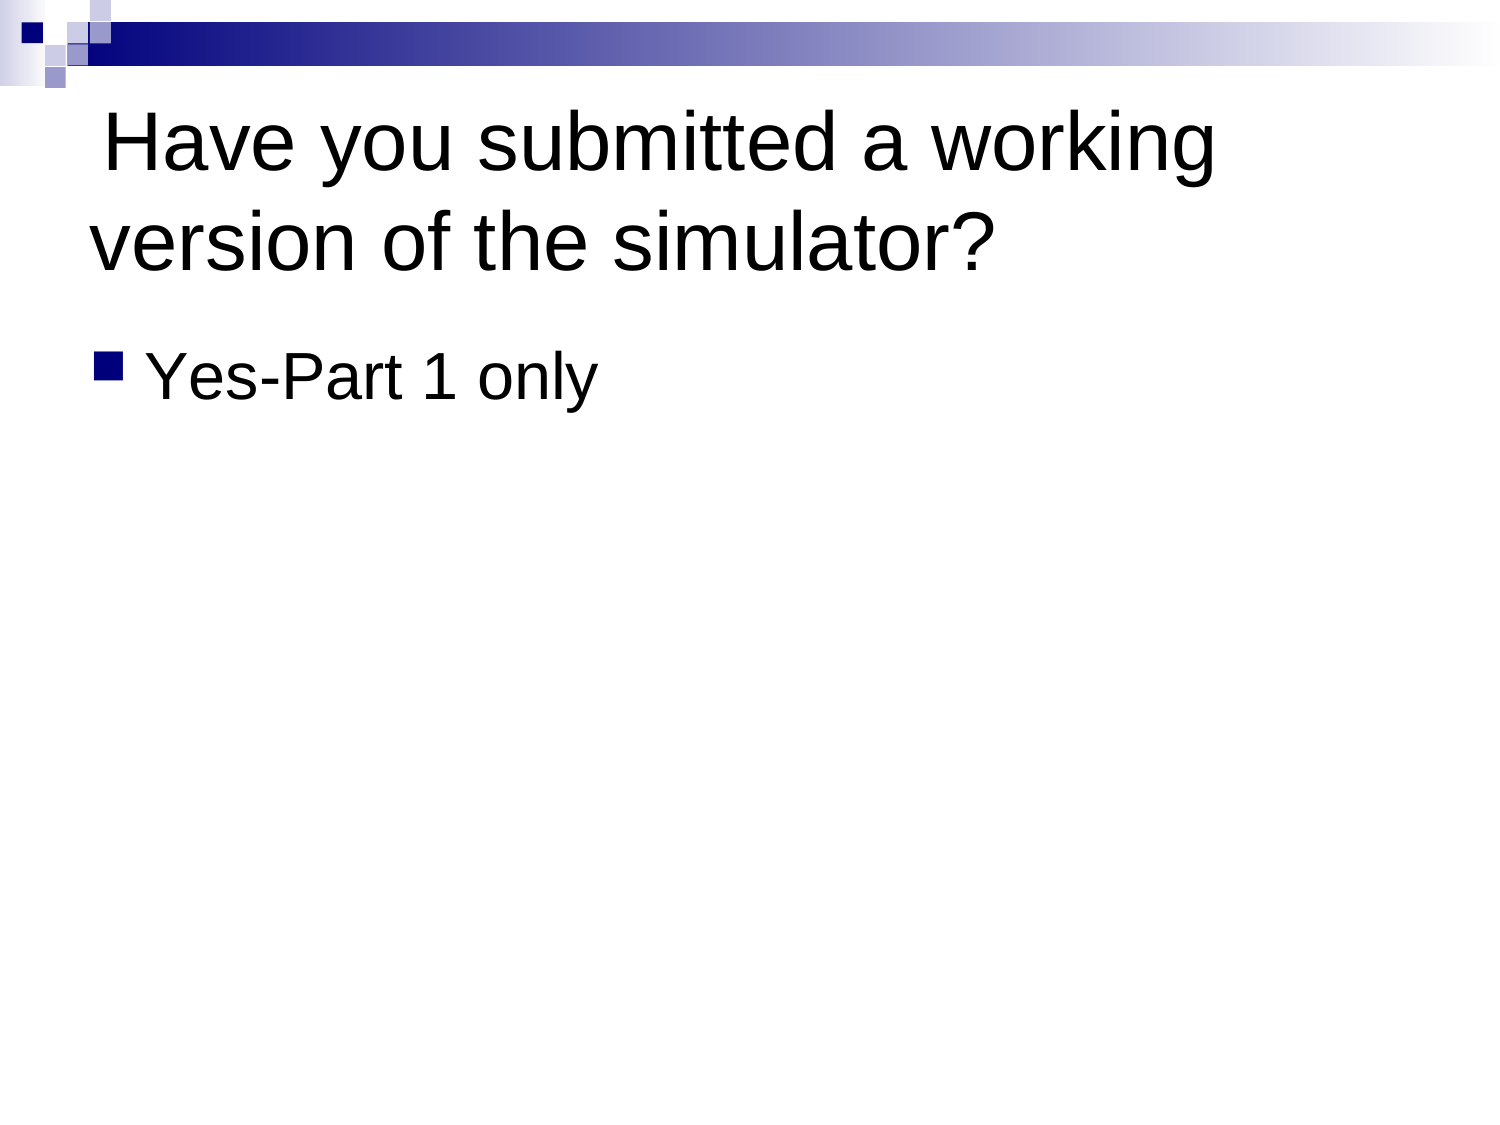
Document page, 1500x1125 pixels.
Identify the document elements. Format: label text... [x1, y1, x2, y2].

list Yes-Part 1 only [75, 324, 1426, 963]
title Have you submitted a working version of the simulator? [75, 75, 1426, 301]
